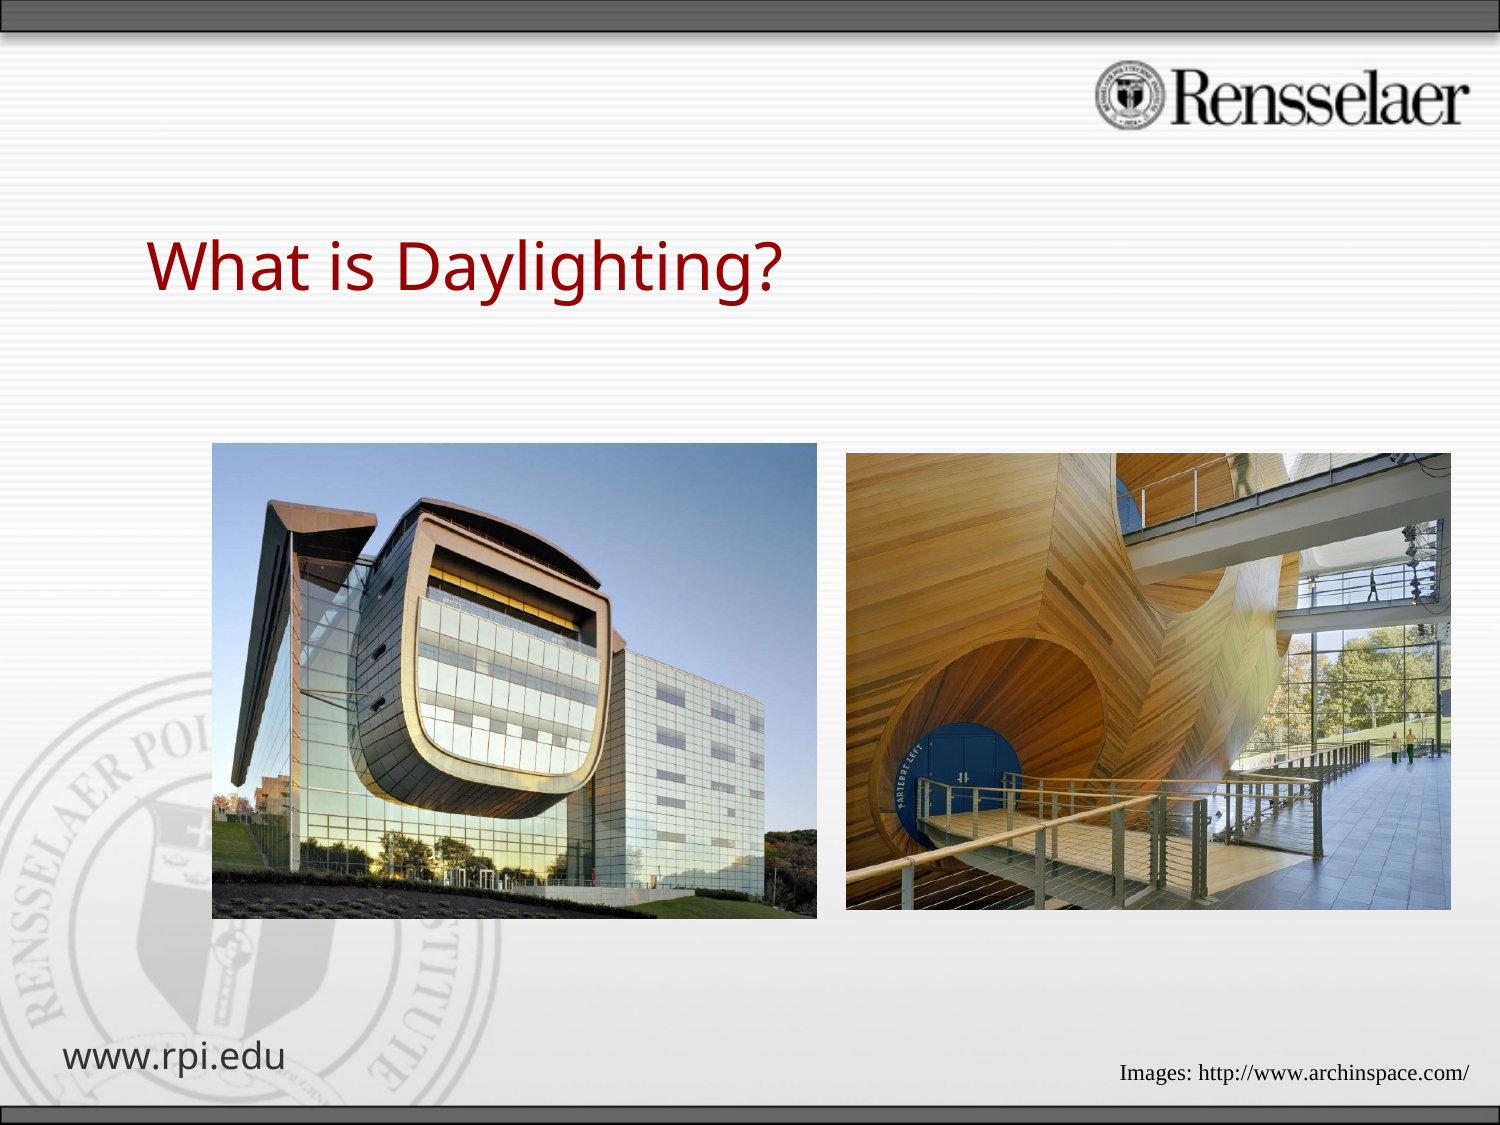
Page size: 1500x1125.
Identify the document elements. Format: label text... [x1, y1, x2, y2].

picture [0, 0, 1500, 1125]
text_box Images: http://www.archinspace.com/ [990, 1050, 1486, 1093]
title What is Daylighting? [131, 207, 1457, 321]
